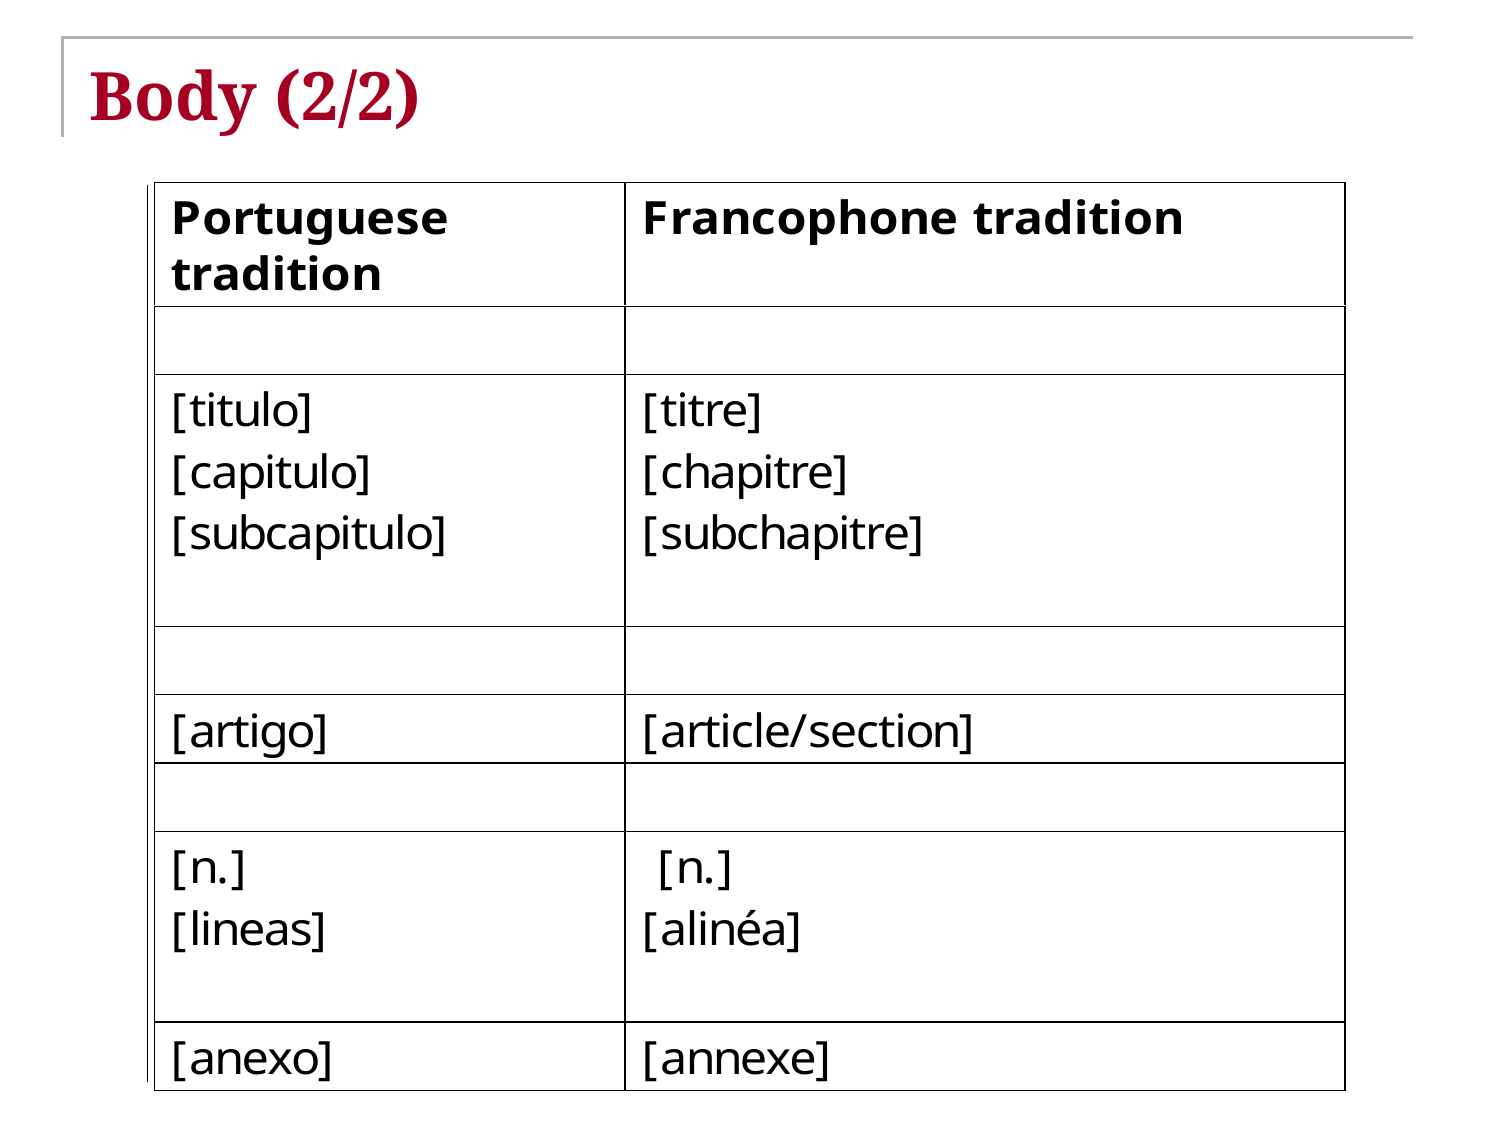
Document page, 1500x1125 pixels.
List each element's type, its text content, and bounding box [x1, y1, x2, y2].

picture [0, 181, 1500, 1125]
title Body (2/2) [75, 45, 1426, 181]
